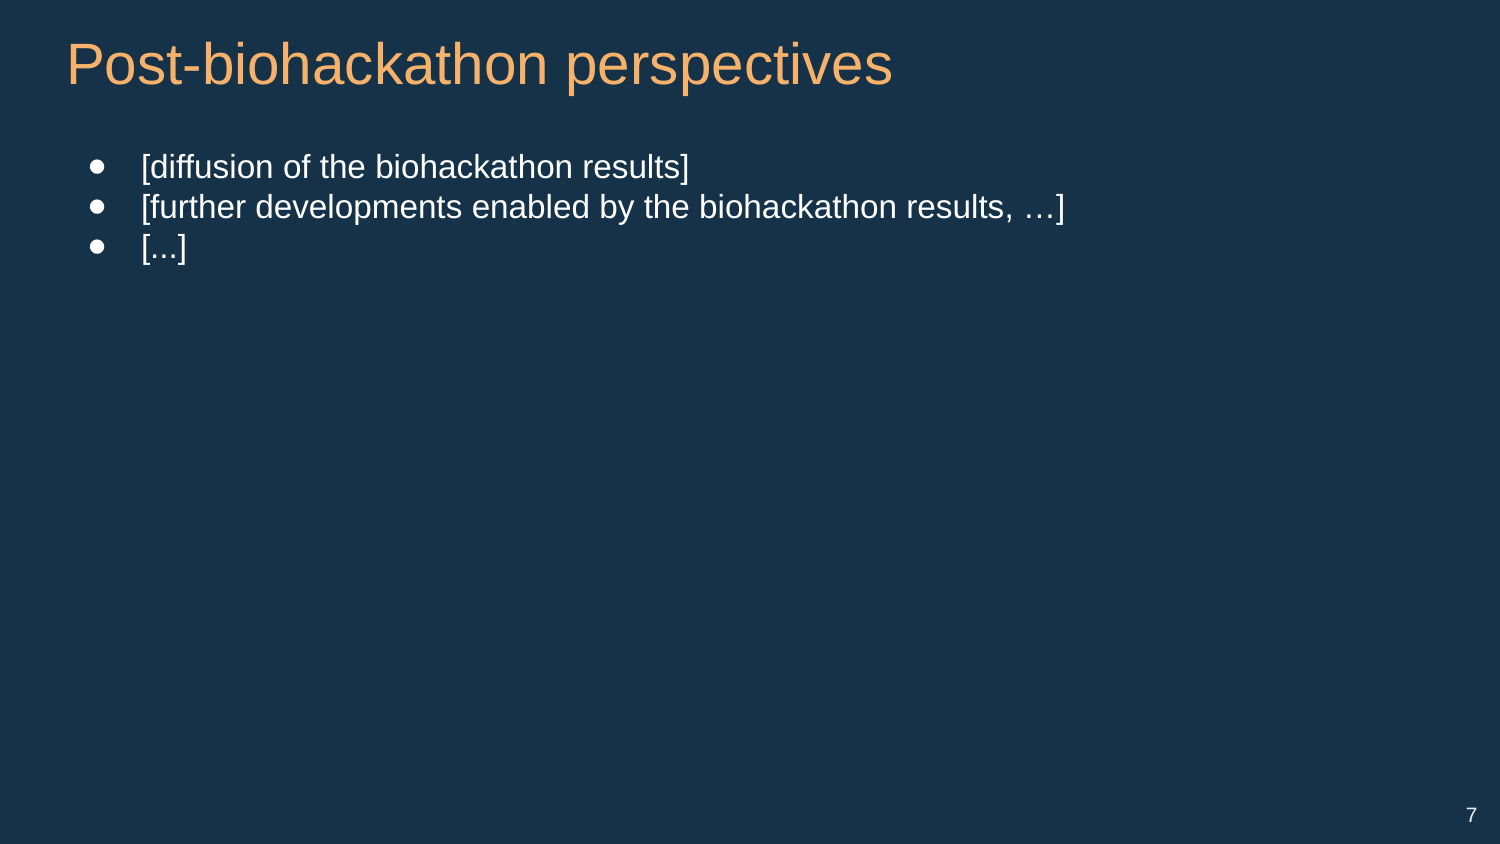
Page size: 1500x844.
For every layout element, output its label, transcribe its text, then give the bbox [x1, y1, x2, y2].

slide_number 1 [1402, 777, 1493, 842]
list [diffusion of the biohackathon results] [further developments enabled by the biohackathon results, …] [...] [51, 130, 1449, 778]
title Post-biohackathon perspectives [51, 11, 1449, 106]
